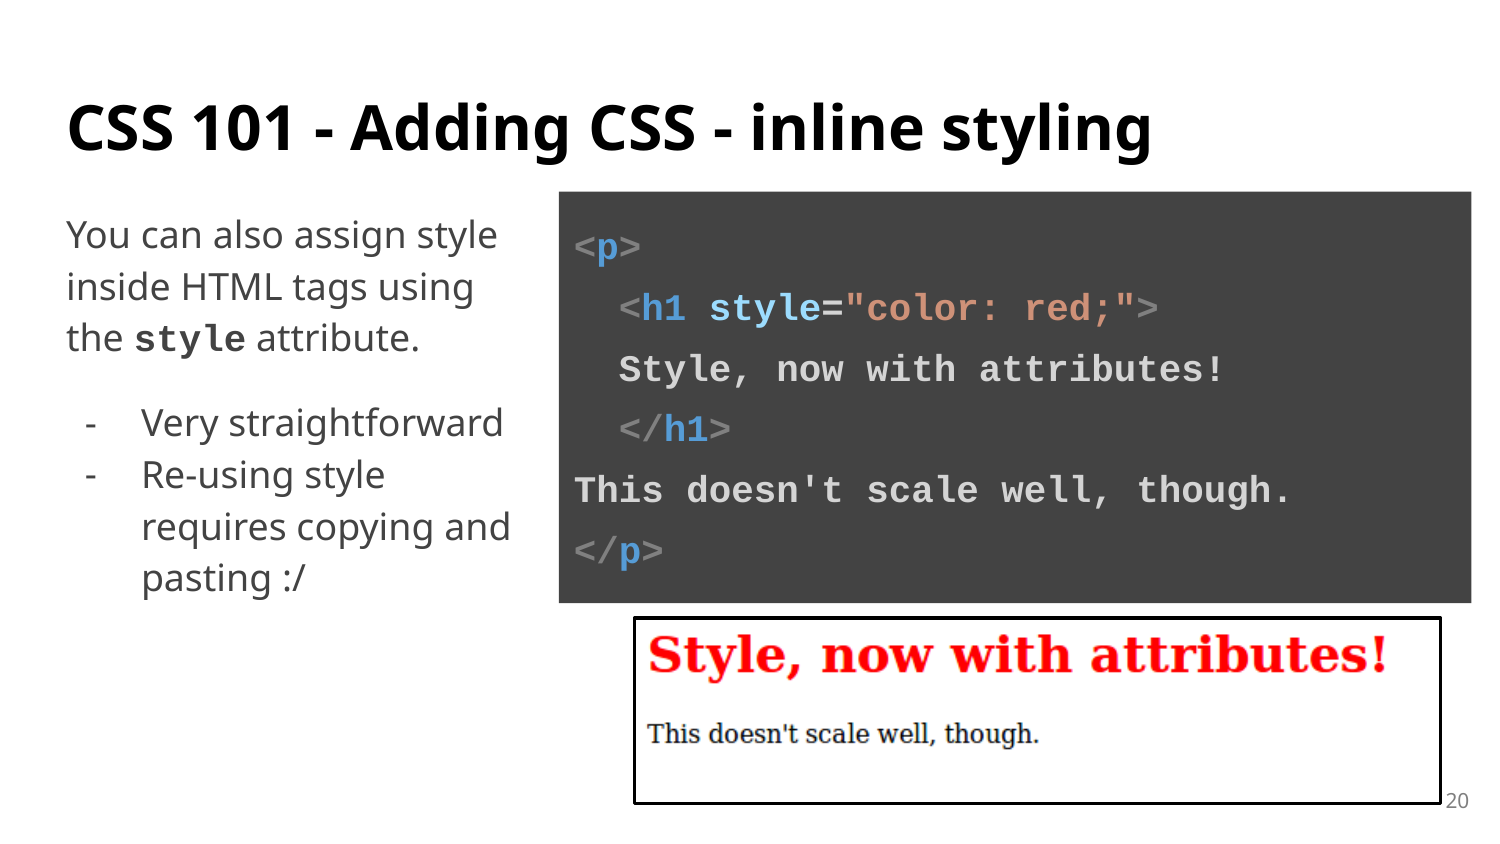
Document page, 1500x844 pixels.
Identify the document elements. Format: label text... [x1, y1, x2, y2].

slide_number <number> [1394, 769, 1484, 834]
text_box <p> <h1 style="color: red;"> Style, now with attributes! </h1> This doesn't scale well, though. </p> [558, 191, 1472, 604]
picture [635, 619, 1439, 803]
title CSS 101 - Adding CSS - inline styling [51, 72, 1449, 176]
list You can also assign style inside HTML tags using the style attribute. Very straightforward Re-using style requires copying and pasting :/ [51, 189, 548, 538]
